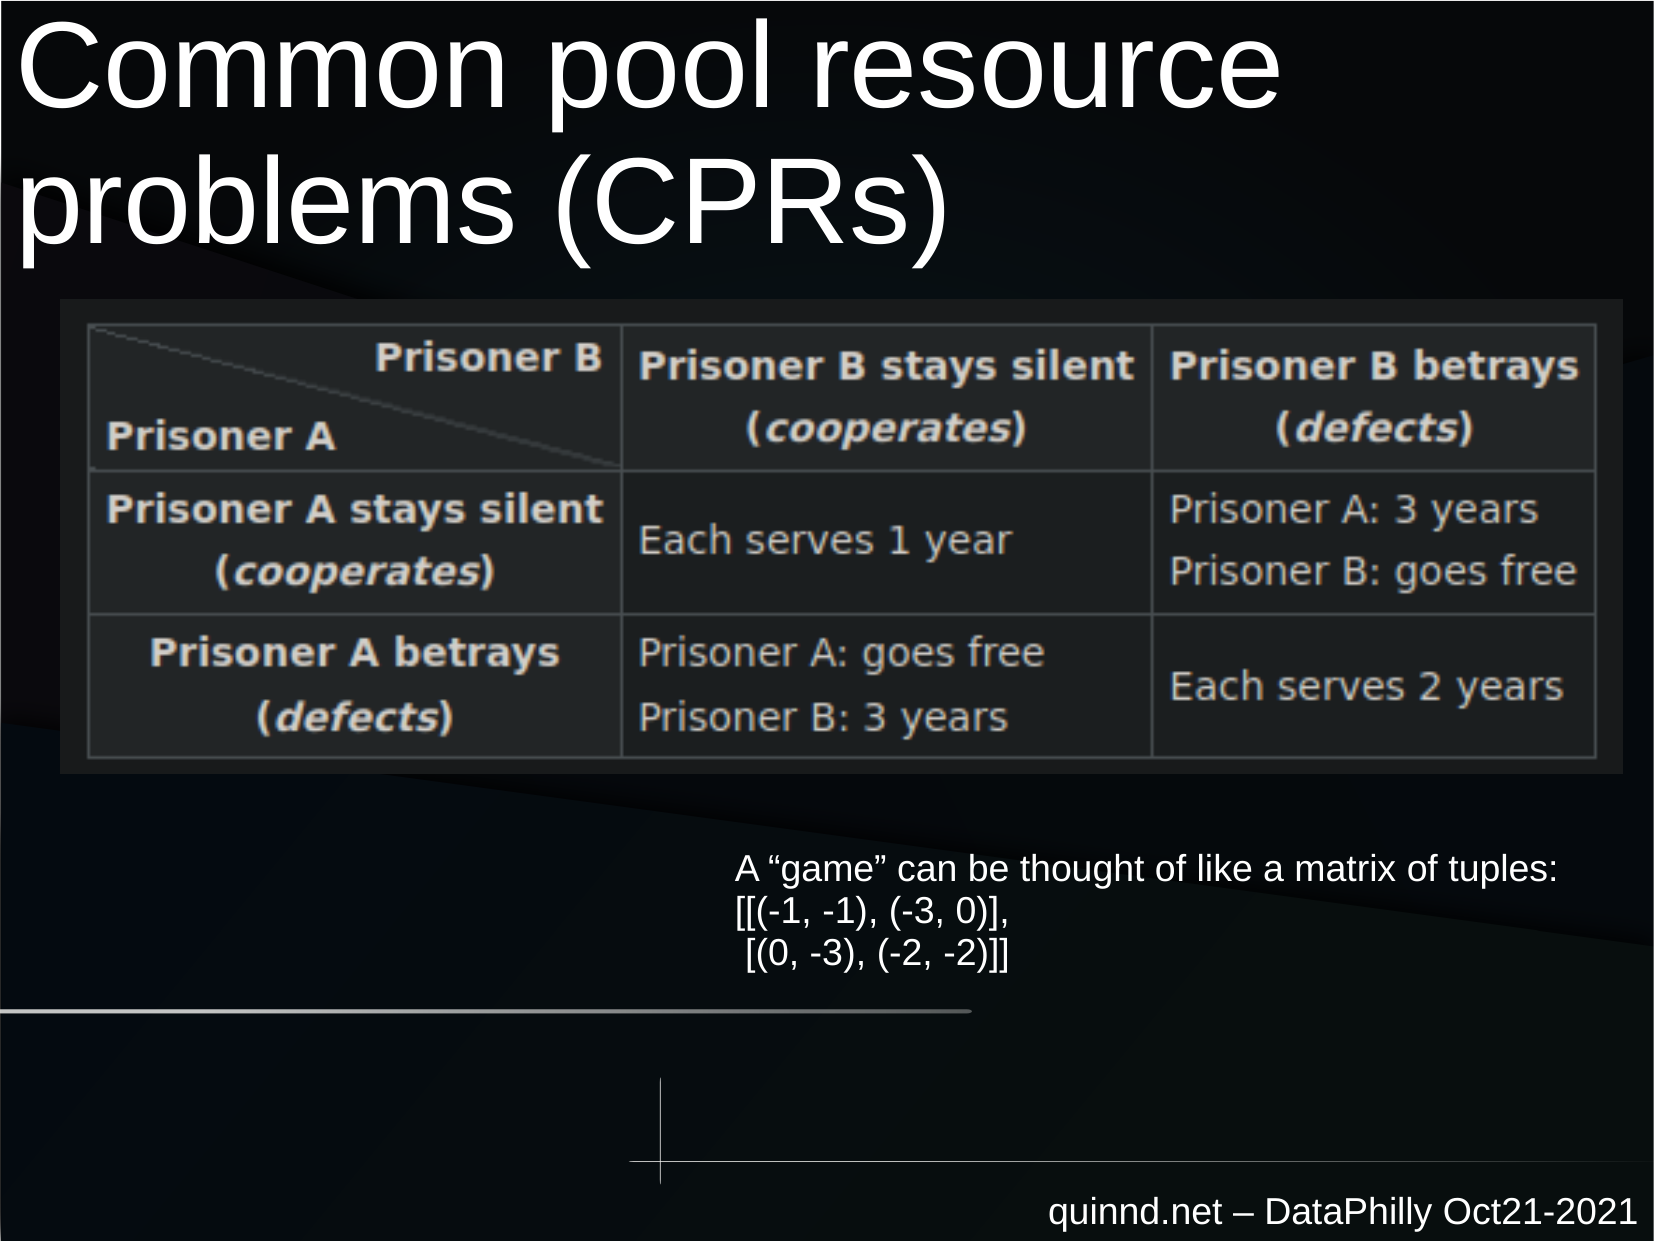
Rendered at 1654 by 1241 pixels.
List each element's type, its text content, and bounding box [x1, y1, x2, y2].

picture [0, 0, 1654, 1241]
title Common pool resource problems (CPRs) [15, 0, 1651, 271]
text_box A “game” can be thought of like a matrix of tuples: [[(-1, -1), (-3, 0)], [(0, -3), (-2, -2)]] [720, 840, 1575, 981]
